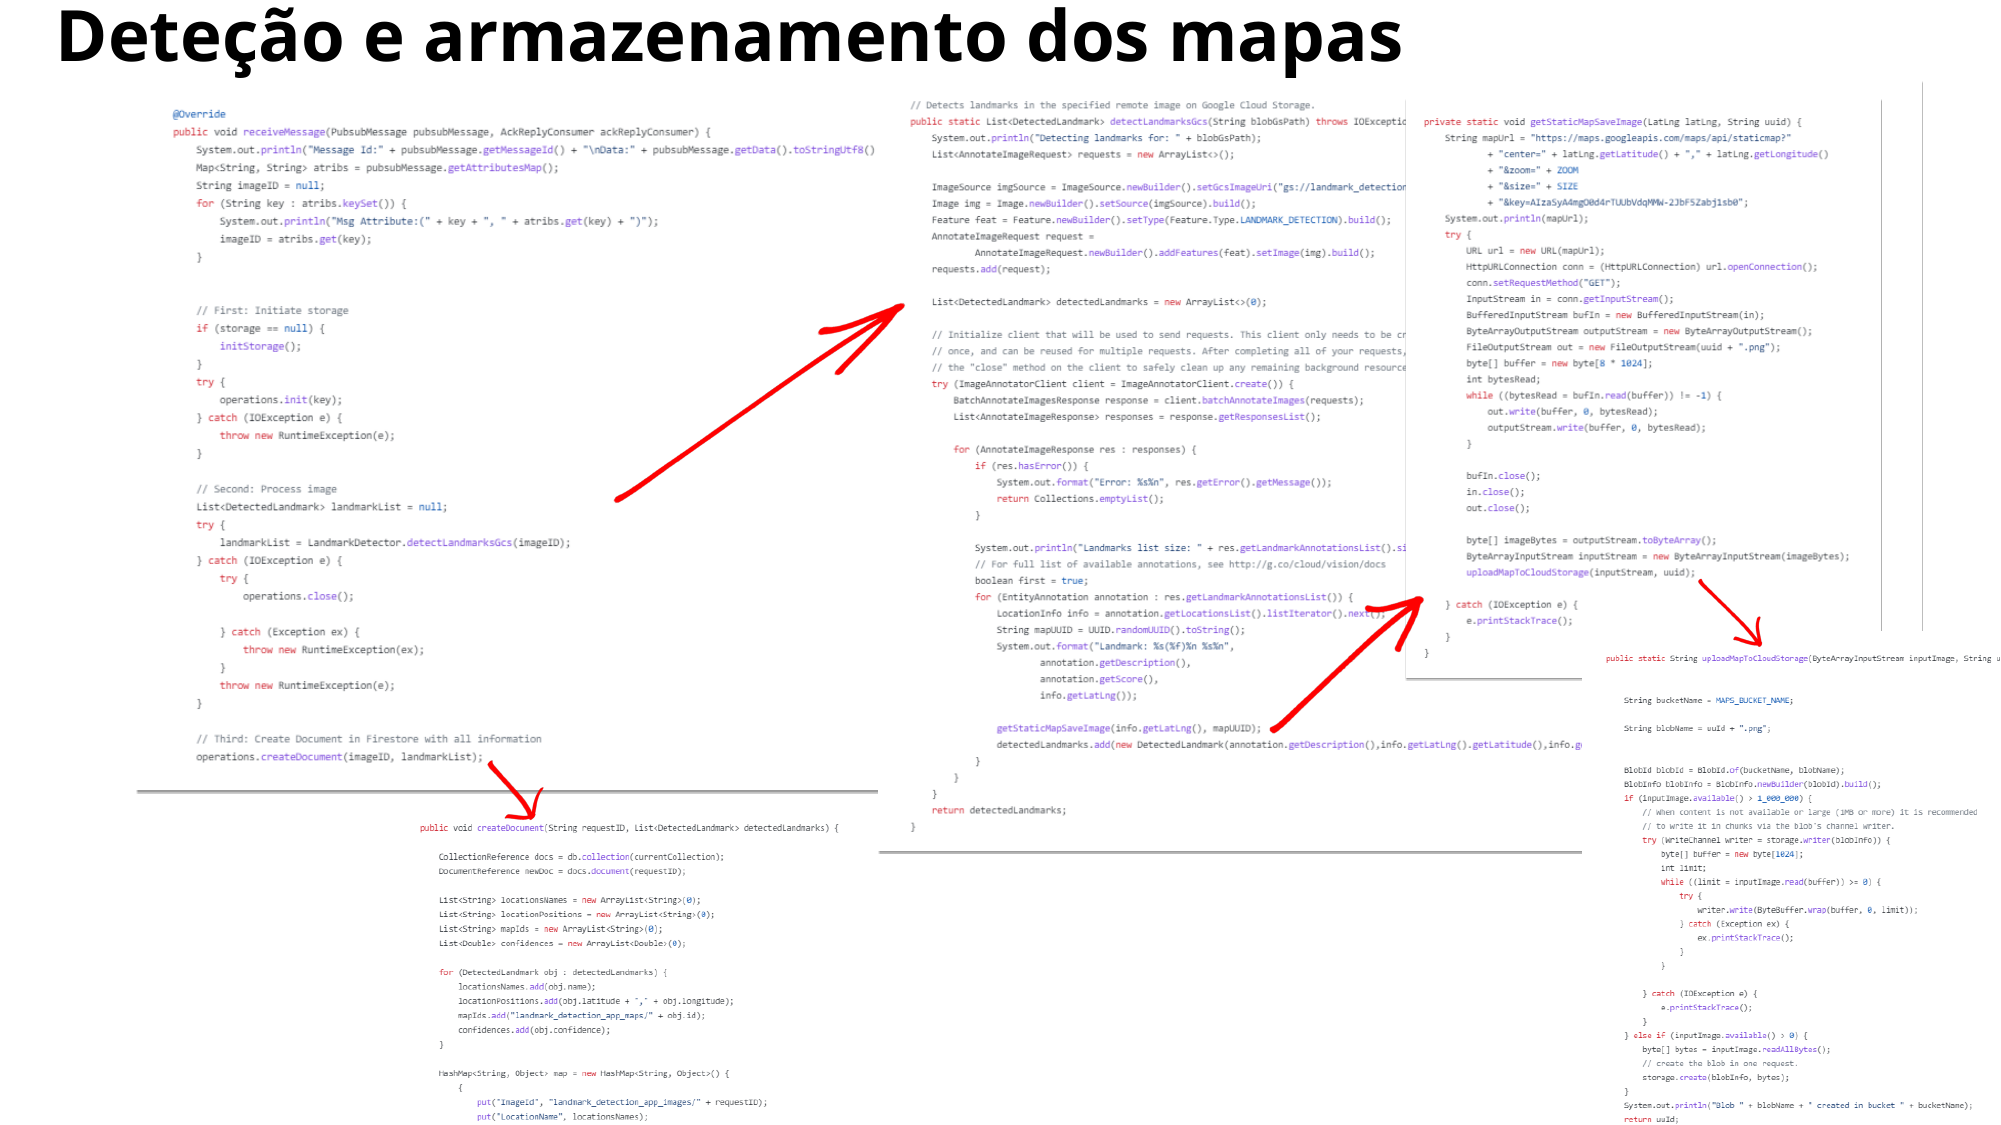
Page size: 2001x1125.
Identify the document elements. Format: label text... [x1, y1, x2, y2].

picture [150, 92, 2000, 1125]
text_box Deteção e armazenamento dos mapas​ [40, 0, 1683, 84]
